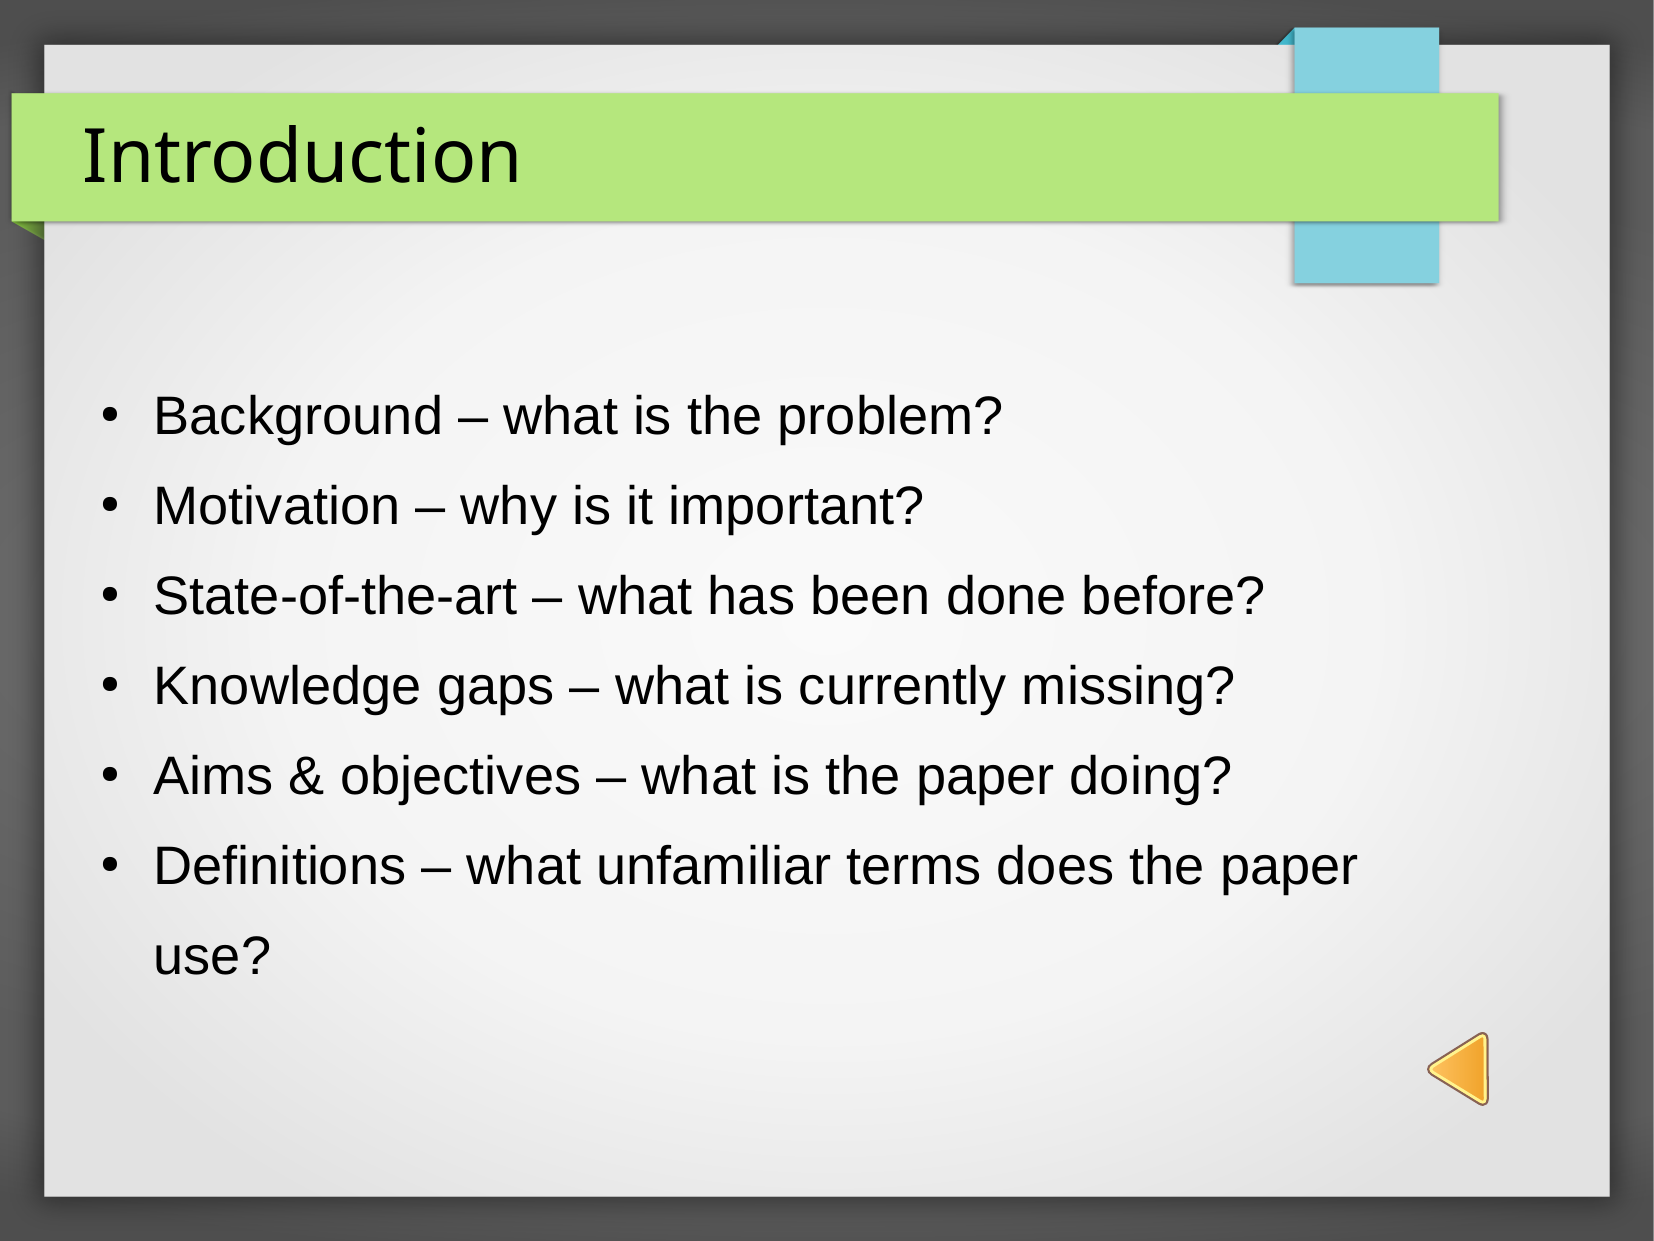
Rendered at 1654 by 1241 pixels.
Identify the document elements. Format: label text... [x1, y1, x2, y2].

list Background – what is the problem? Motivation – why is it important? State-of-the-art – what has been done before? Knowledge gaps – what is currently missing? Aims & objectives – what is the paper doing? Definitions – what unfamiliar terms does the paper use? [82, 295, 1571, 1015]
title Introduction [82, 94, 1264, 213]
picture [0, 0, 1654, 1241]
